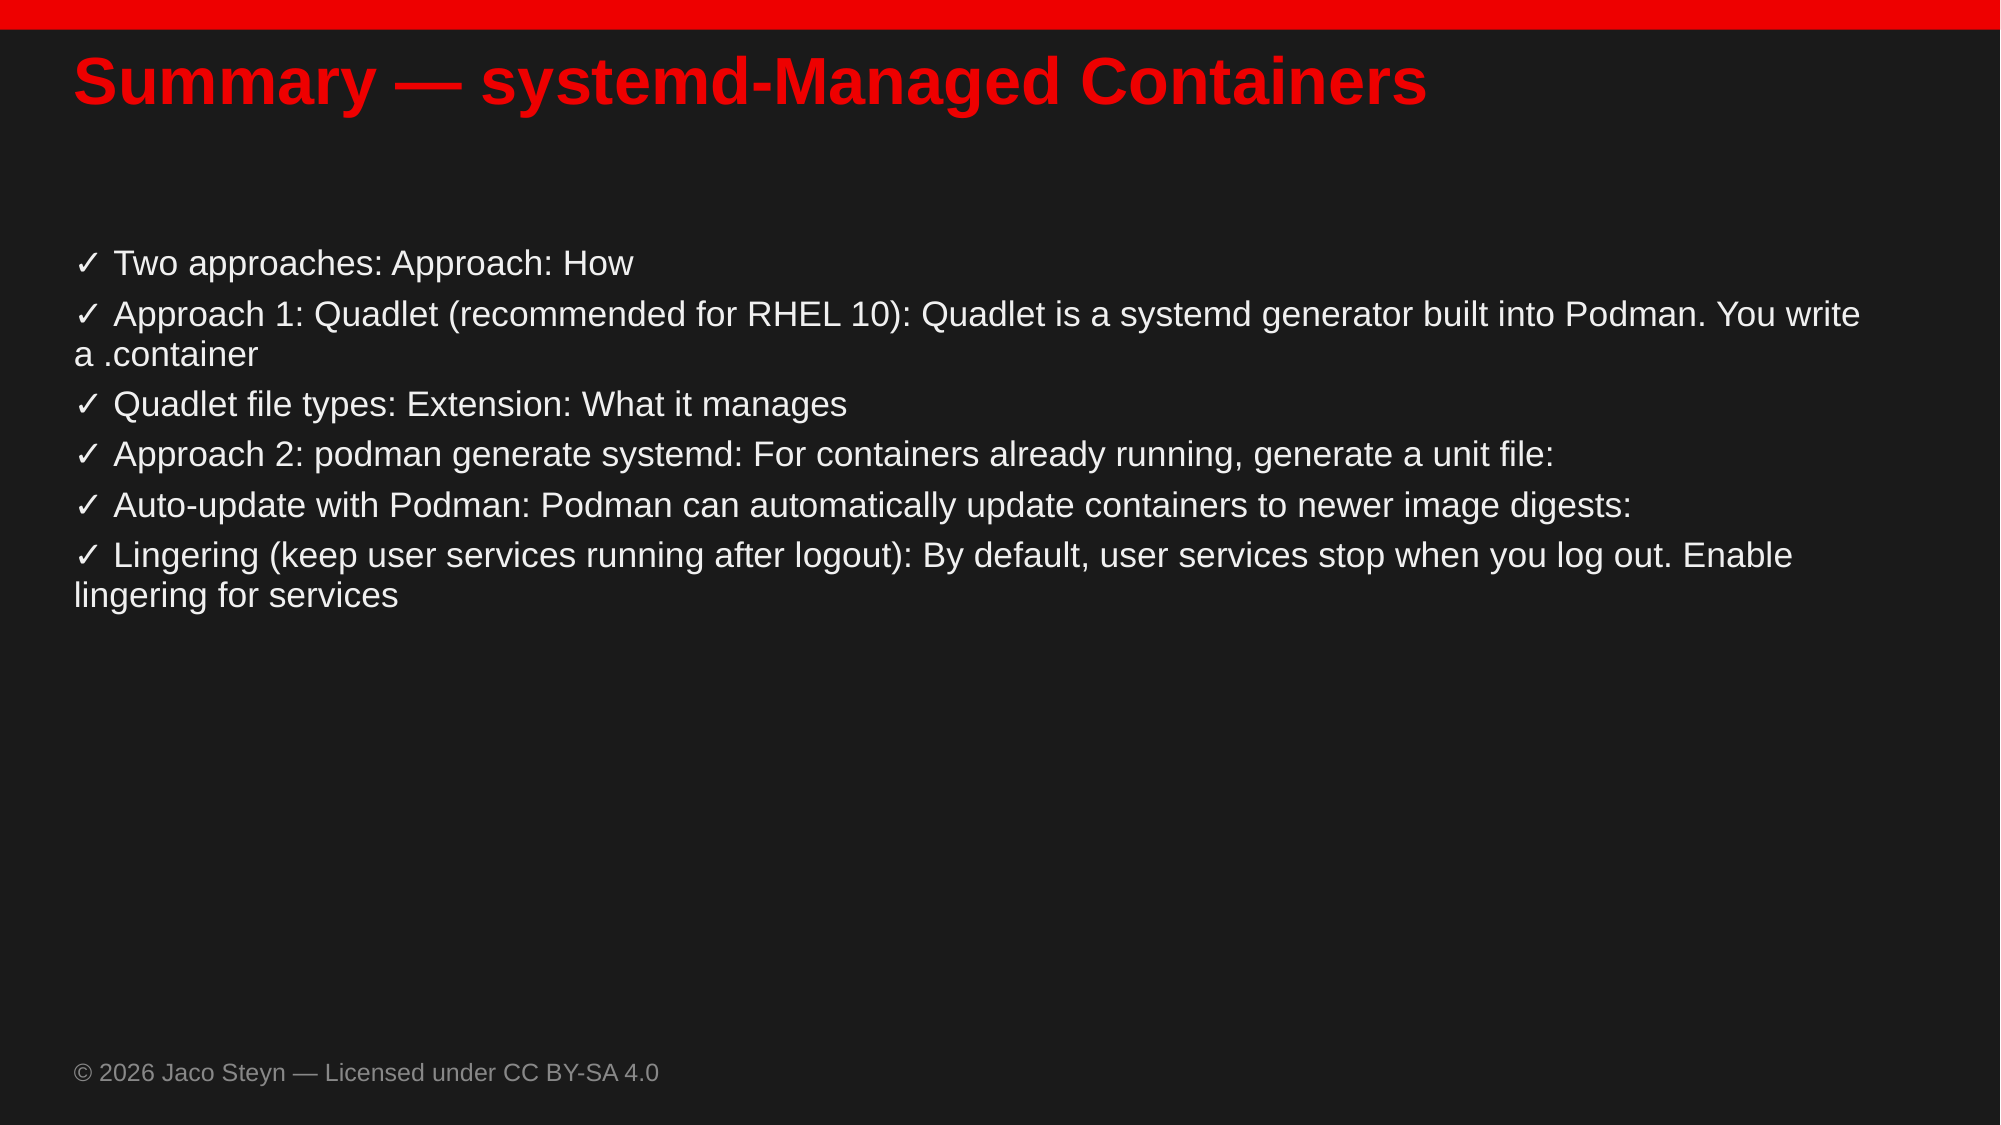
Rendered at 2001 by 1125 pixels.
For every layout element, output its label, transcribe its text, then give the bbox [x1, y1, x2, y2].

text_box ✓ Two approaches: Approach: How ✓ Approach 1: Quadlet (recommended for RHEL 10): Quadlet is a systemd generator built into Podman. You write a .container ✓ Quadlet file types: Extension: What it manages ✓ Approach 2: podman generate systemd: For containers already running, generate a unit file: ✓ Auto-update with Podman: Podman can automatically update containers to newer image digests: ✓ Lingering (keep user services running after logout): By default, user services stop when you log out. Enable lingering for services [59, 236, 1942, 1037]
text_box Summary — systemd-Managed Containers [59, 36, 1942, 208]
text_box © 2026 Jaco Steyn — Licensed under CC BY-SA 4.0 [59, 1051, 1942, 1093]
text_box [0, 0, 2001, 30]
